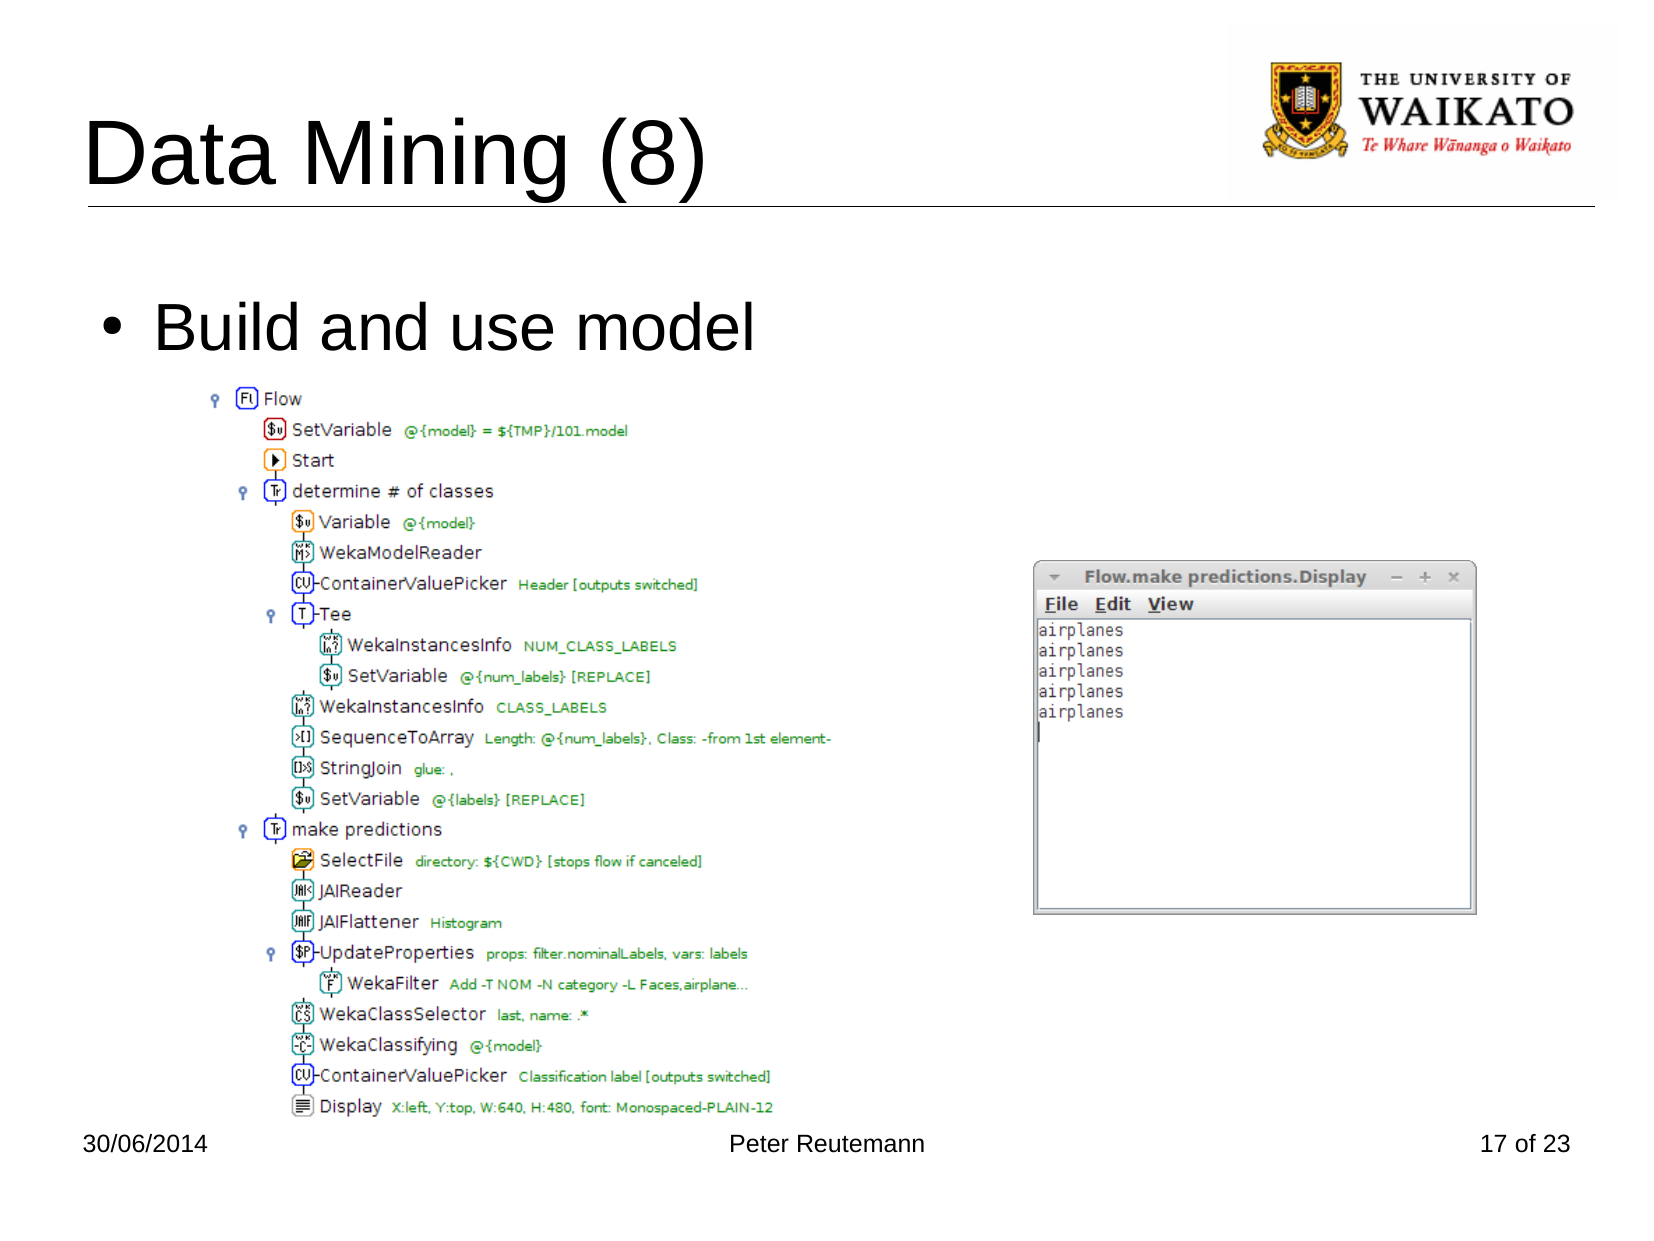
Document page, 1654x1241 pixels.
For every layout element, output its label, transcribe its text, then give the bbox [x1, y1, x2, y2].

title Data Mining (8) [82, 49, 1571, 257]
list Build and use model [82, 290, 1571, 1010]
picture [204, 383, 1477, 1121]
picture [1228, 24, 1619, 201]
